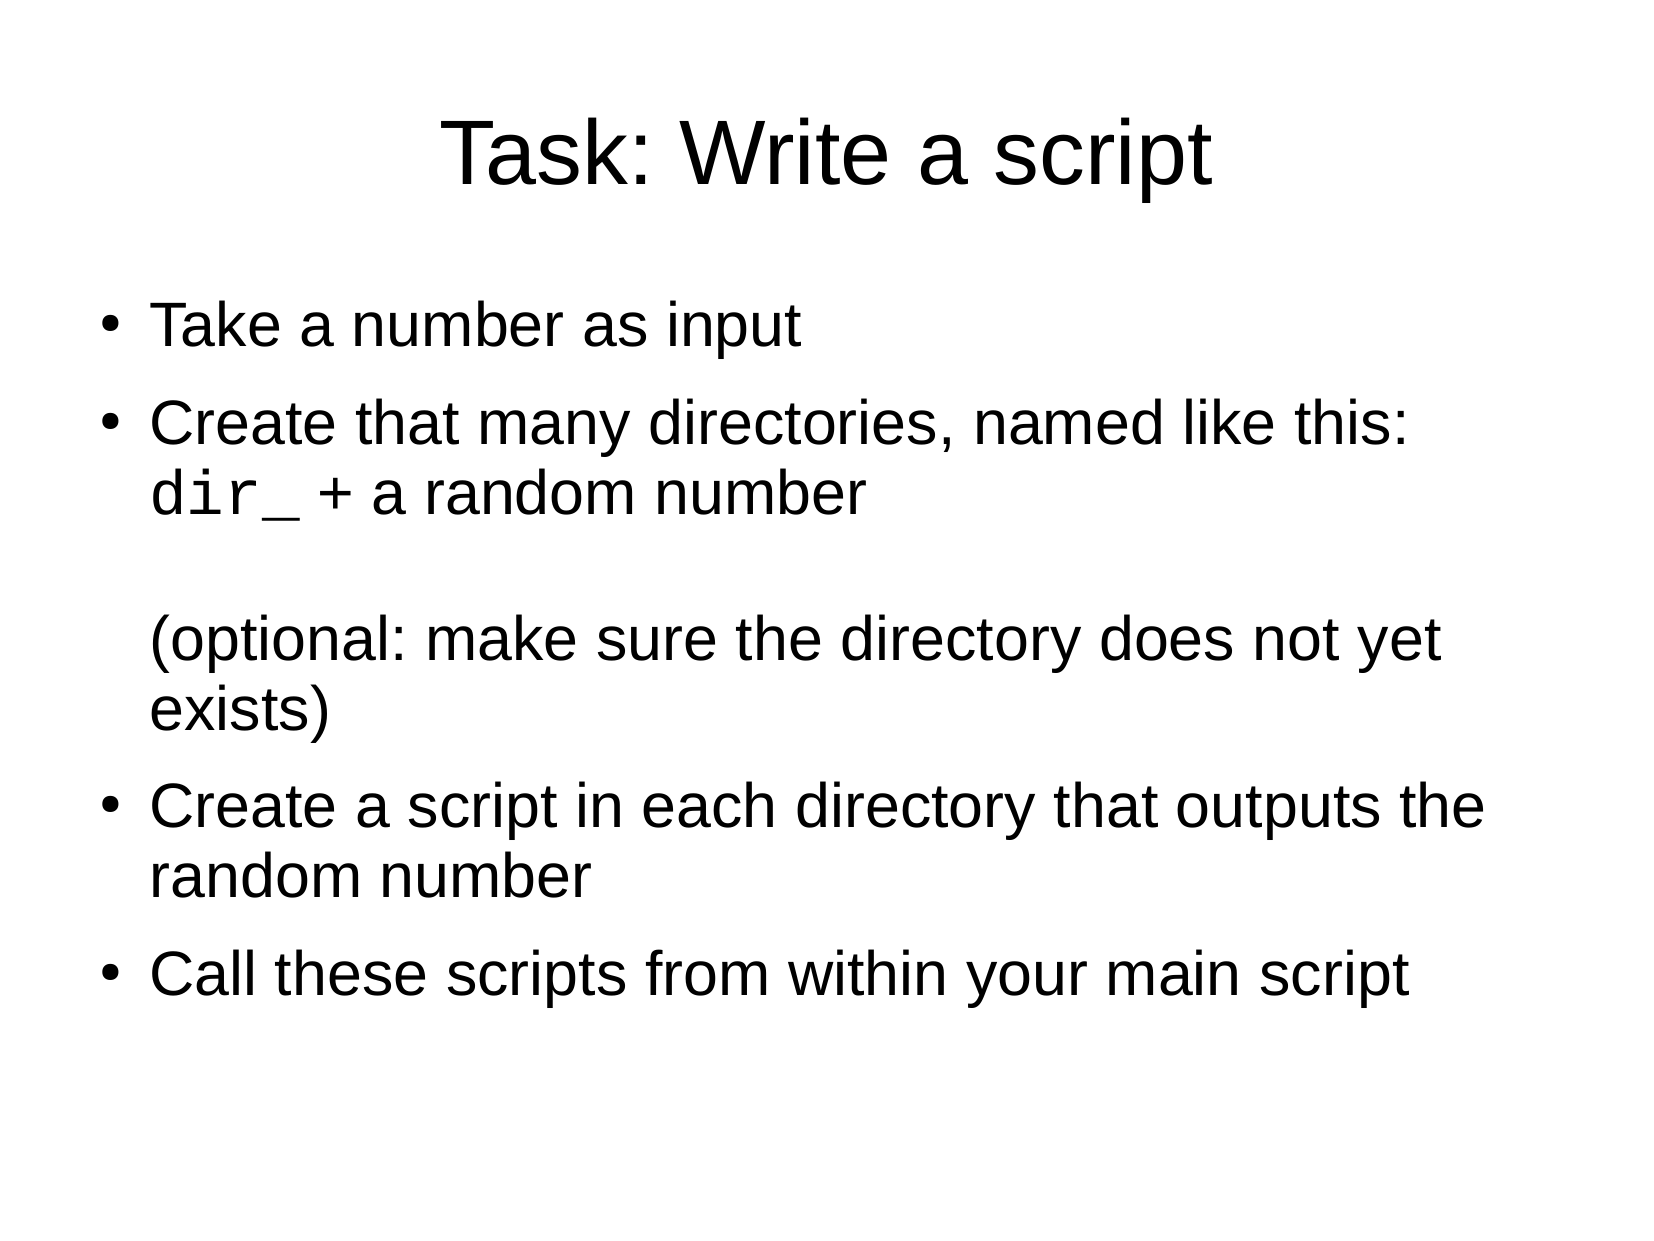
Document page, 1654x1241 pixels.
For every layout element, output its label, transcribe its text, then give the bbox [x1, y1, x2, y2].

list Take a number as input Create that many directories, named like this: dir_ + a random number (optional: make sure the directory does not yet exists) Create a script in each directory that outputs the random number Call these scripts from within your main script [82, 290, 1571, 1010]
title Task: Write a script [82, 49, 1571, 257]
